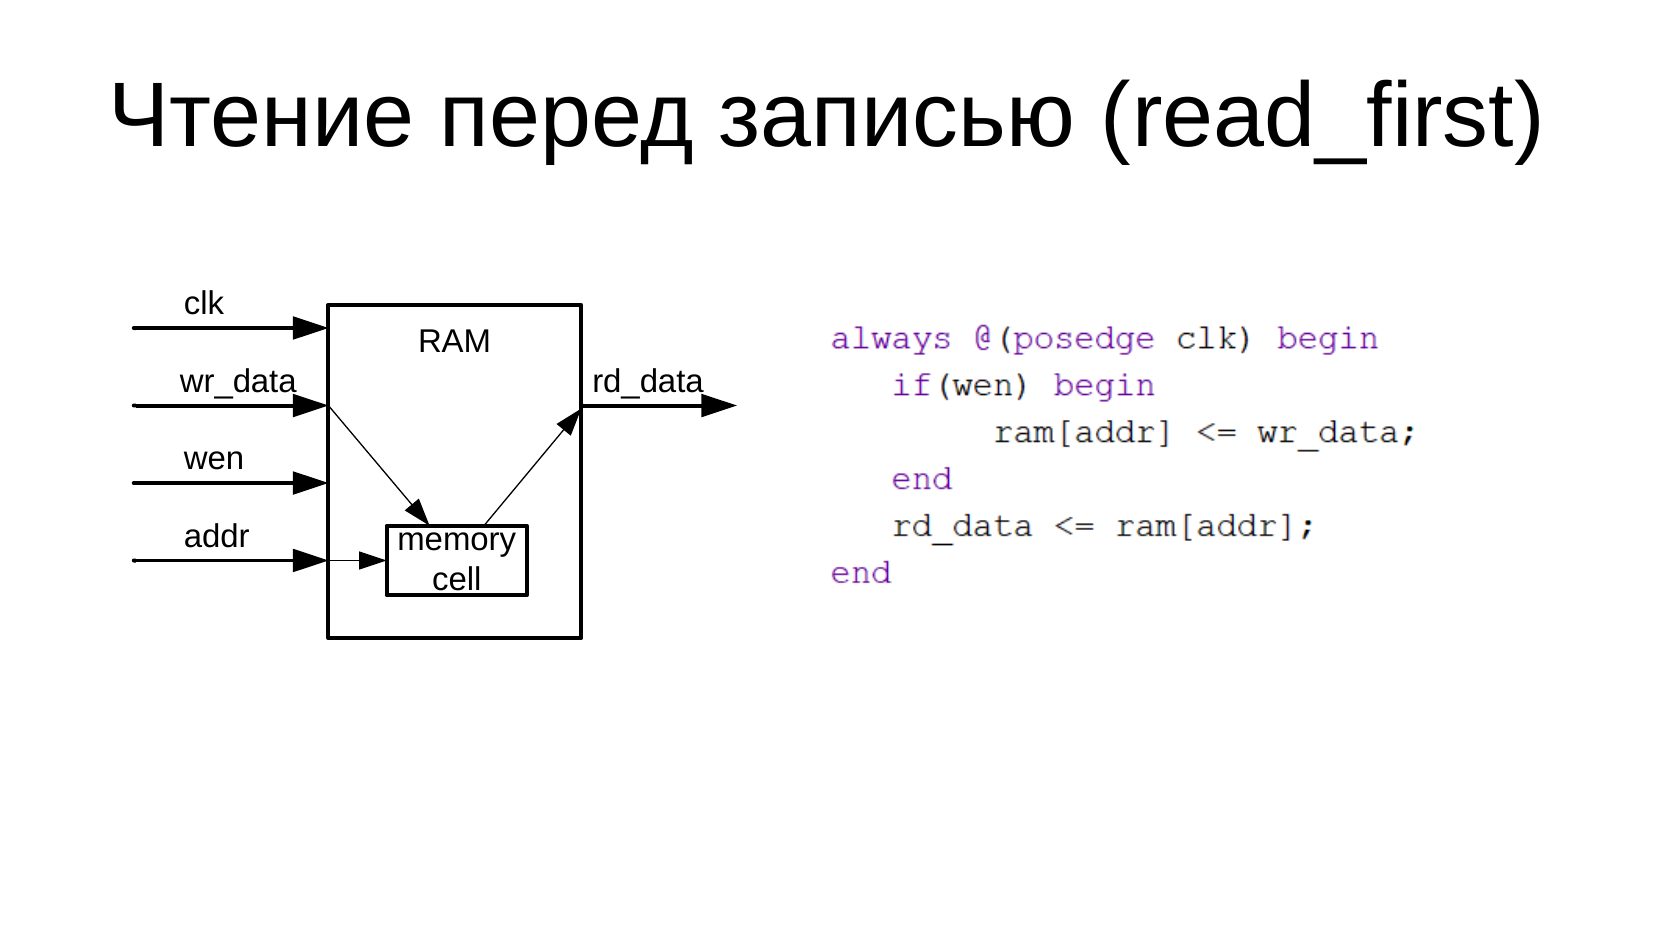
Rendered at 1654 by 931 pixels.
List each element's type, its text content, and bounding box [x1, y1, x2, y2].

title Чтение перед записью (read_first) [82, 37, 1571, 193]
picture [90, 274, 1531, 649]
